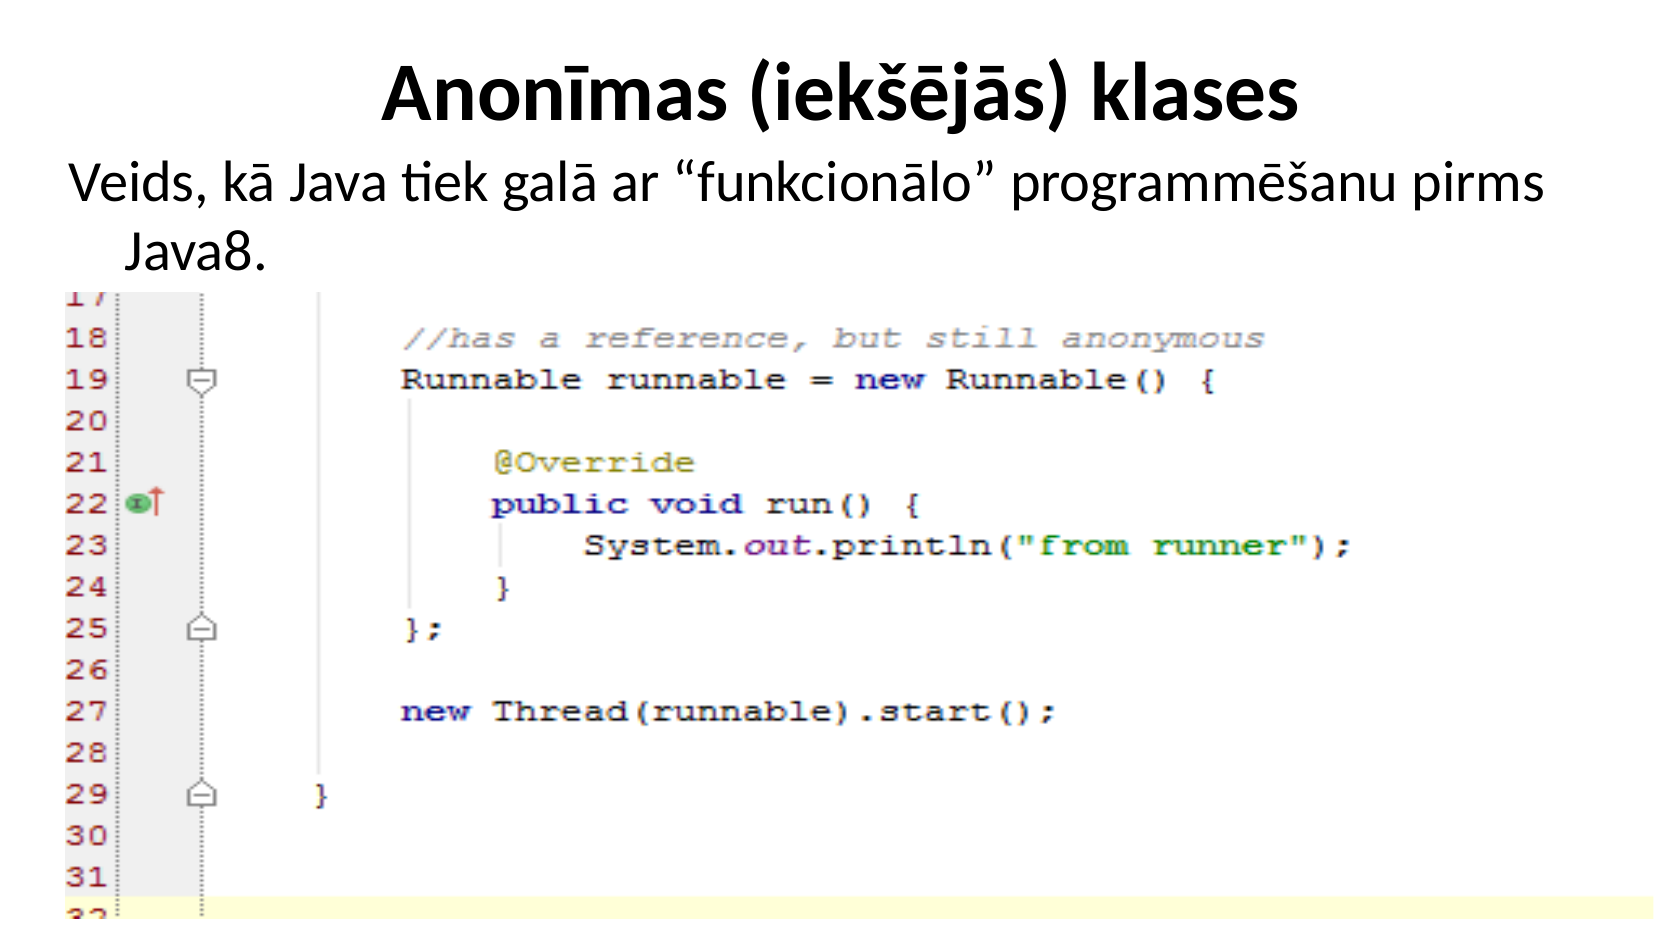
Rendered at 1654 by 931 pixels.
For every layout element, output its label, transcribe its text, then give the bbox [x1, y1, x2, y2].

title Anonīmas (iekšējās) klases [82, 36, 1571, 146]
picture [65, 292, 1654, 919]
list Veids, kā Java tiek galā ar “funkcionālo” programmēšanu pirms Java8. [68, 145, 1557, 407]
